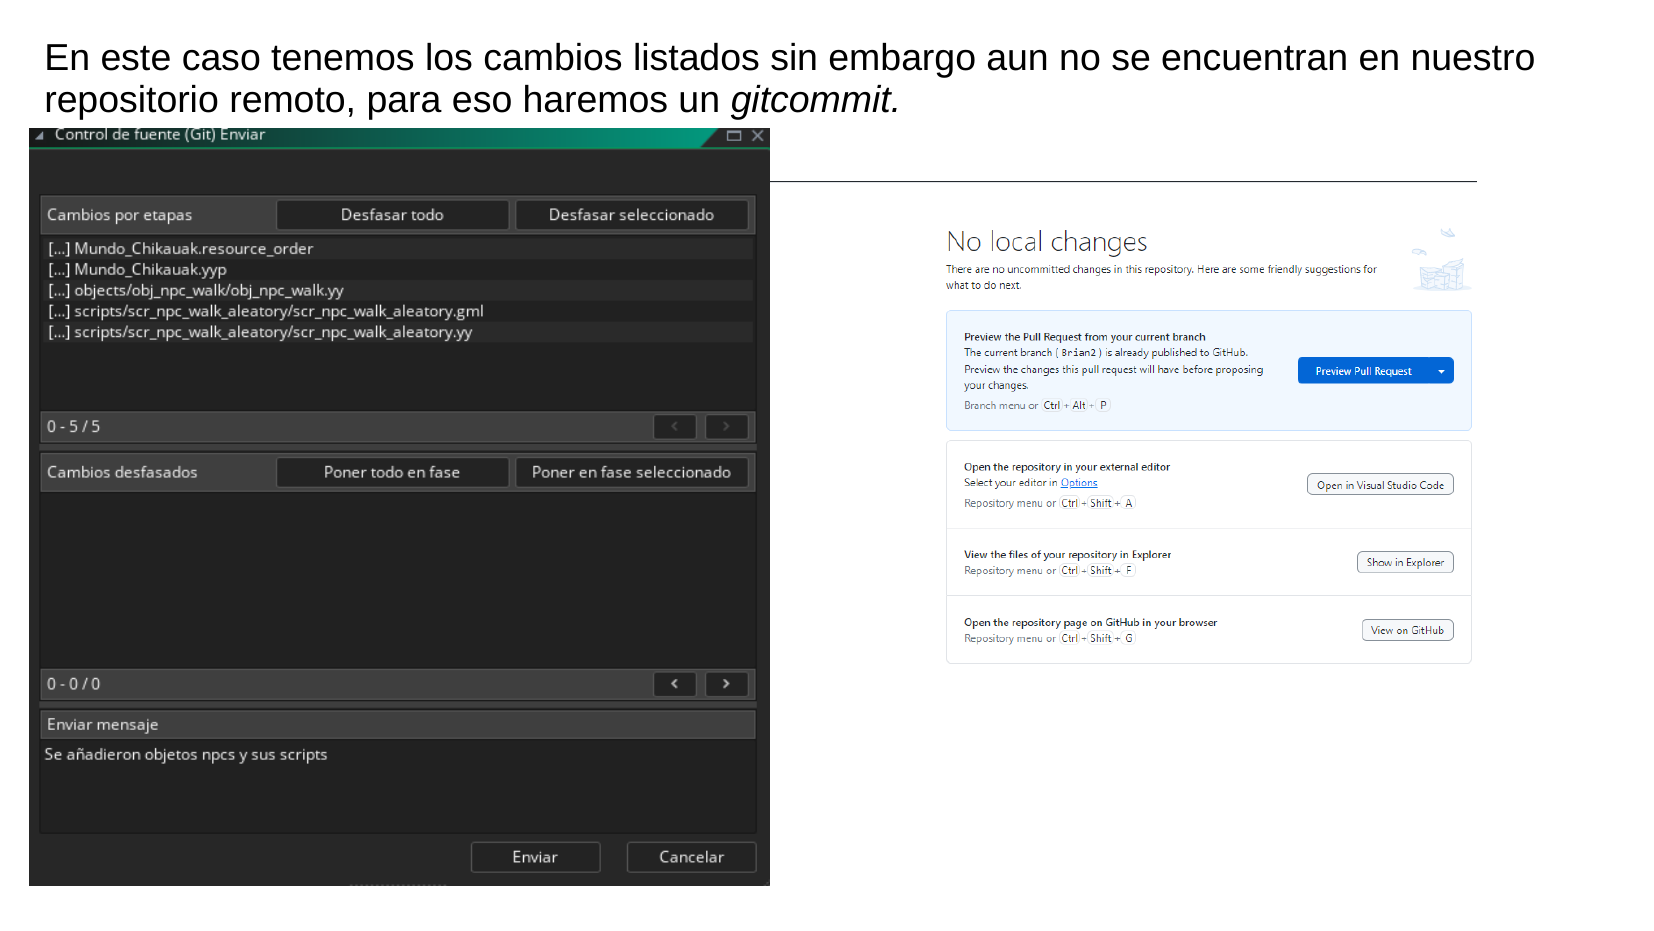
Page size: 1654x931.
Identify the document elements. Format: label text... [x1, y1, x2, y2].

picture [29, 128, 1477, 886]
text_box En este caso tenemos los cambios listados sin embargo aun no se encuentran en nuestro repositorio remoto, para eso haremos un gitcommit. [29, 29, 1625, 129]
